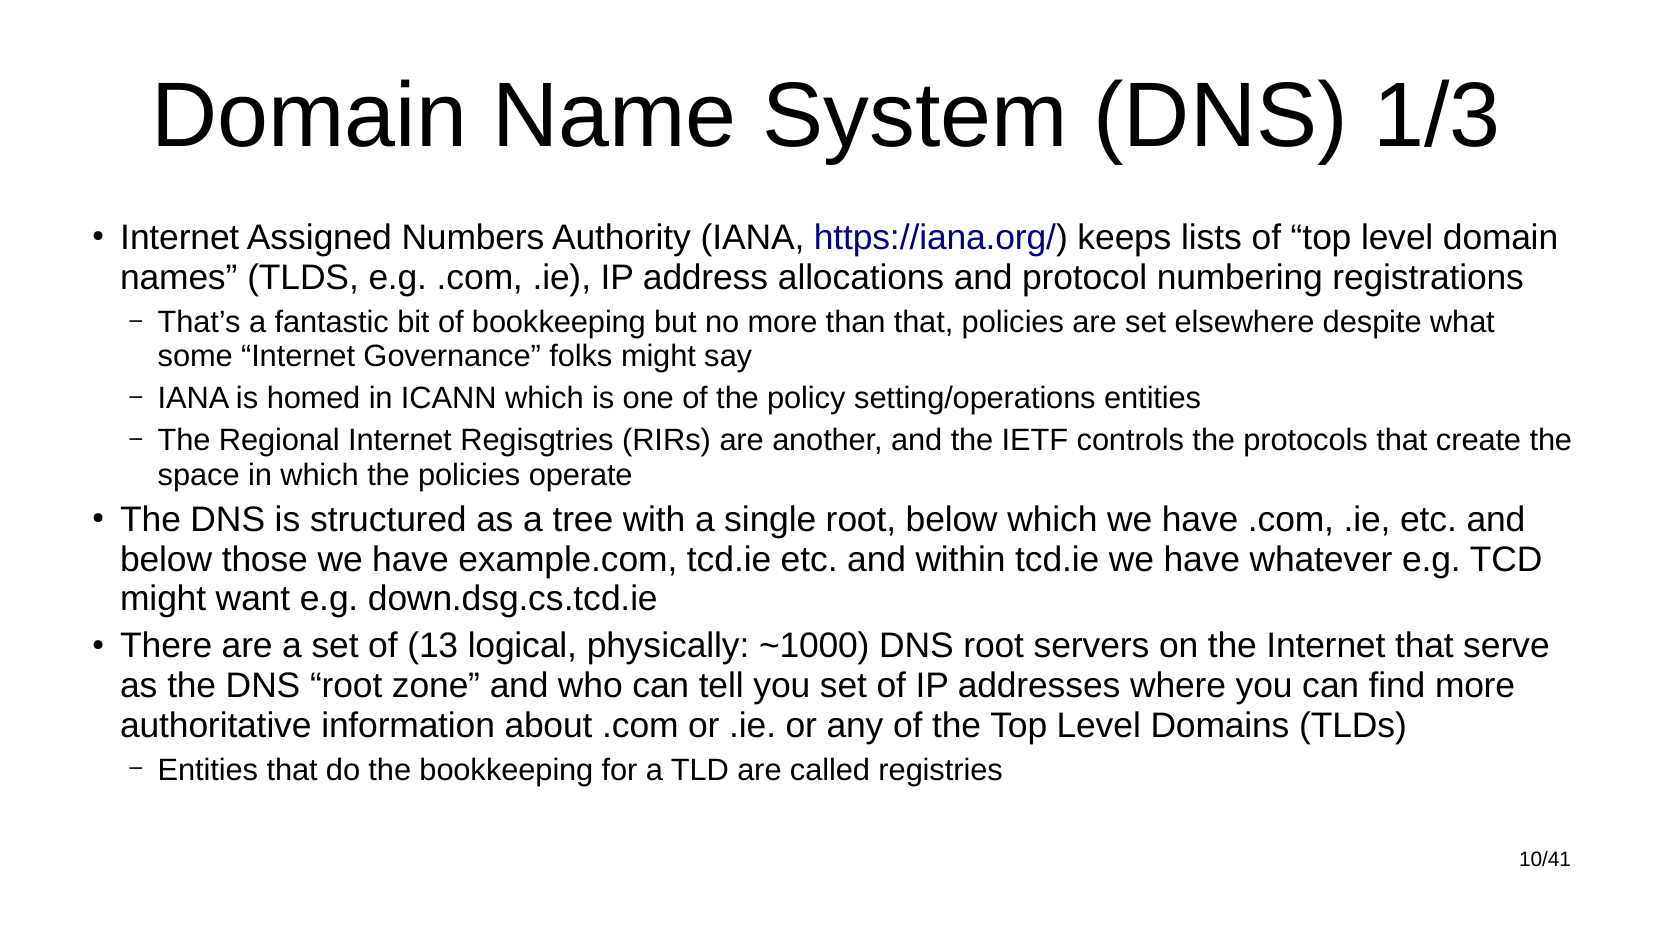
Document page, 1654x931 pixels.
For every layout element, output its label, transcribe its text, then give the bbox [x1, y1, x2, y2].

list Internet Assigned Numbers Authority (IANA, https://iana.org/) keeps lists of “top level domain names” (TLDS, e.g. .com, .ie), IP address allocations and protocol numbering registrations That’s a fantastic bit of bookkeeping but no more than that, policies are set elsewhere despite what some “Internet Governance” folks might say IANA is homed in ICANN which is one of the policy setting/operations entities The Regional Internet Regisgtries (RIRs) are another, and the IETF controls the protocols that create the space in which the policies operate The DNS is structured as a tree with a single root, below which we have .com, .ie, etc. and below those we have example.com, tcd.ie etc. and within tcd.ie we have whatever e.g. TCD might want e.g. down.dsg.cs.tcd.ie There are a set of (13 logical, physically: ~1000) DNS root servers on the Internet that serve as the DNS “root zone” and who can tell you set of IP addresses where you can find more authoritative information about .com or .ie. or any of the Top Level Domains (TLDs) Entities that do the bookkeeping for a TLD are called registries [82, 217, 1576, 827]
title Domain Name System (DNS) 1/3 [82, 37, 1571, 193]
